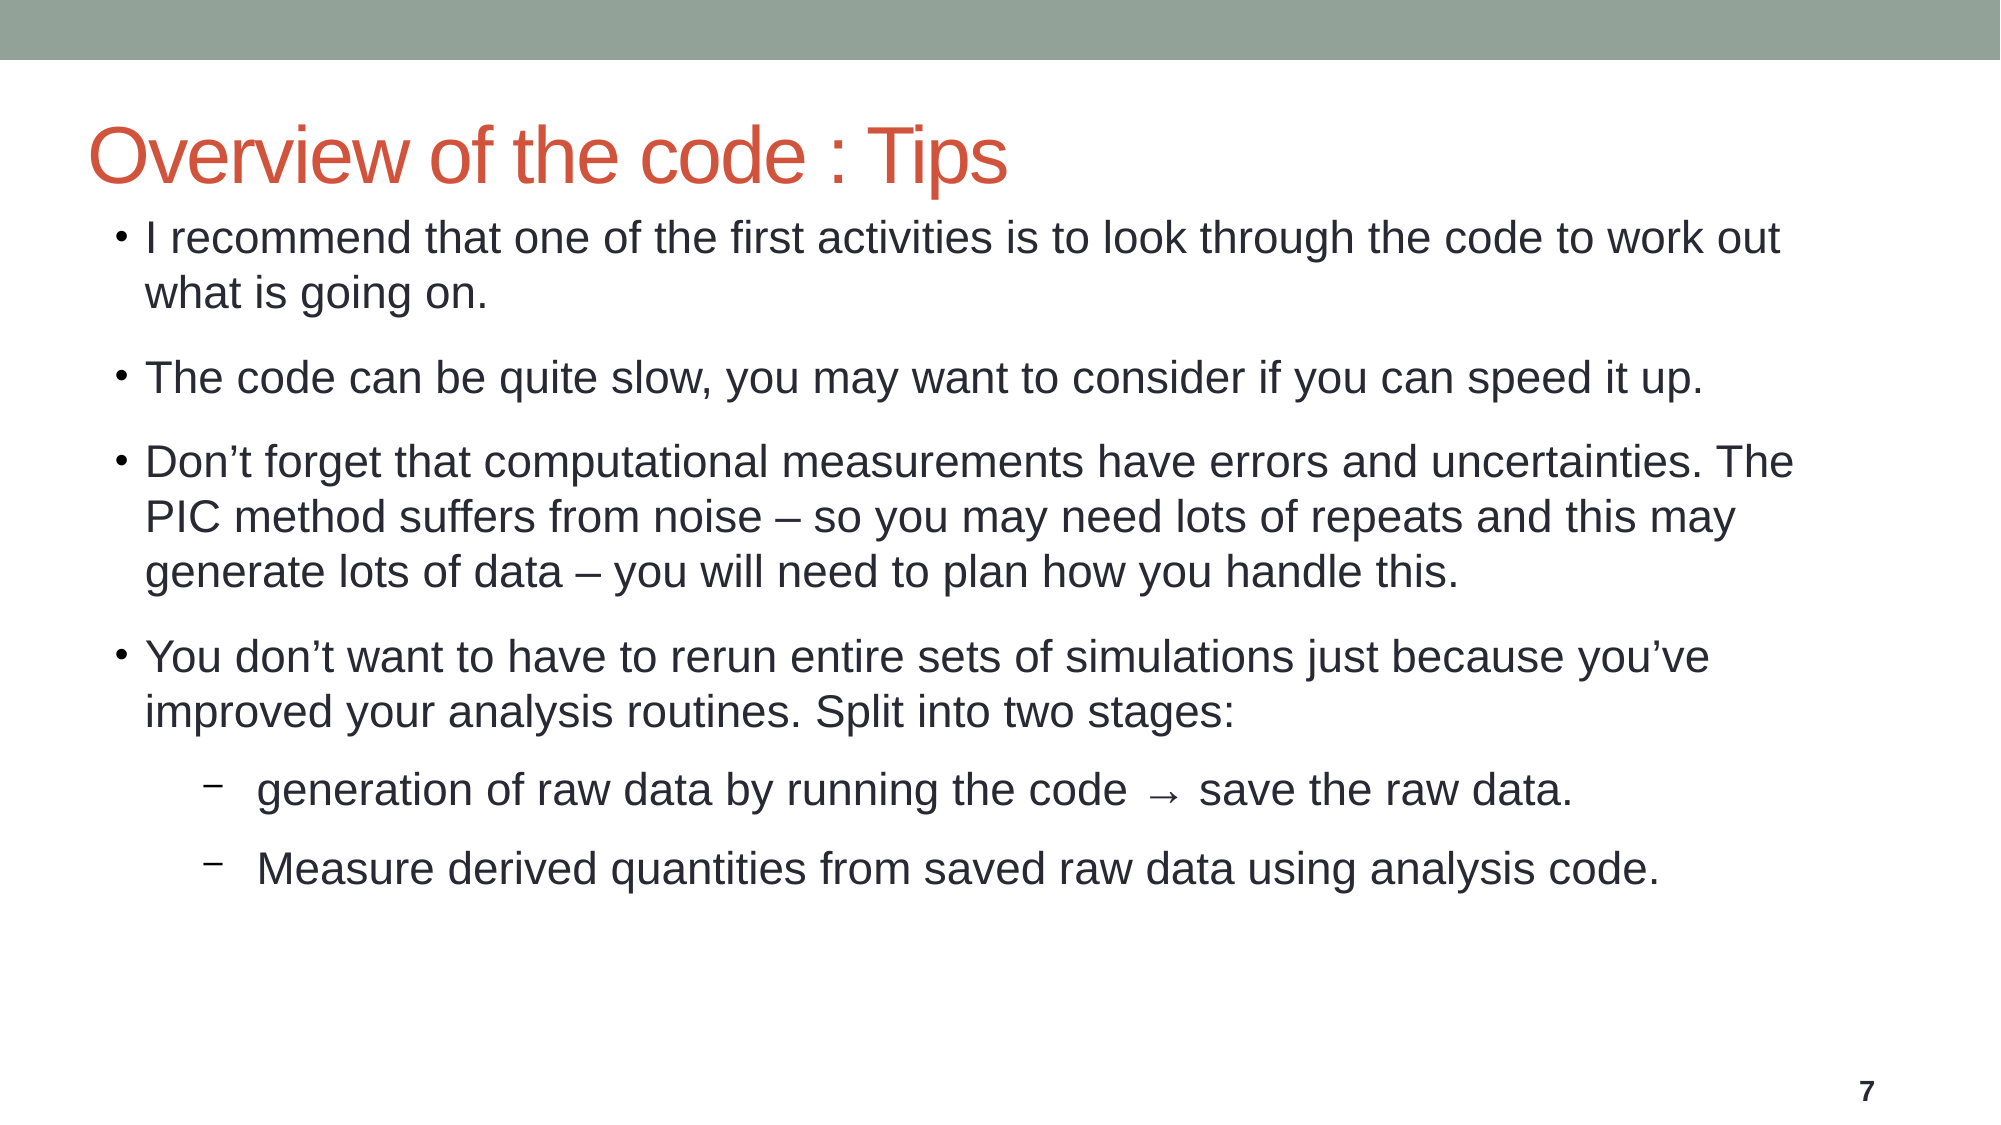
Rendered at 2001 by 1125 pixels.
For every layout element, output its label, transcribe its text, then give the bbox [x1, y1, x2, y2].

list I recommend that one of the first activities is to look through the code to work out what is going on. The code can be quite slow, you may want to consider if you can speed it up. Don’t forget that computational measurements have errors and uncertainties. The PIC method suffers from noise – so you may need lots of repeats and this may generate lots of data – you will need to plan how you handle this. You don’t want to have to rerun entire sets of simulations just because you’ve improved your analysis routines. Split into two stages: generation of raw data by running the code → save the raw data. Measure derived quantities from saved raw data using analysis code. [99, 200, 1868, 1036]
slide_number <number> [1779, 1062, 1955, 1117]
title Overview of the code : Tips [72, 95, 1922, 208]
